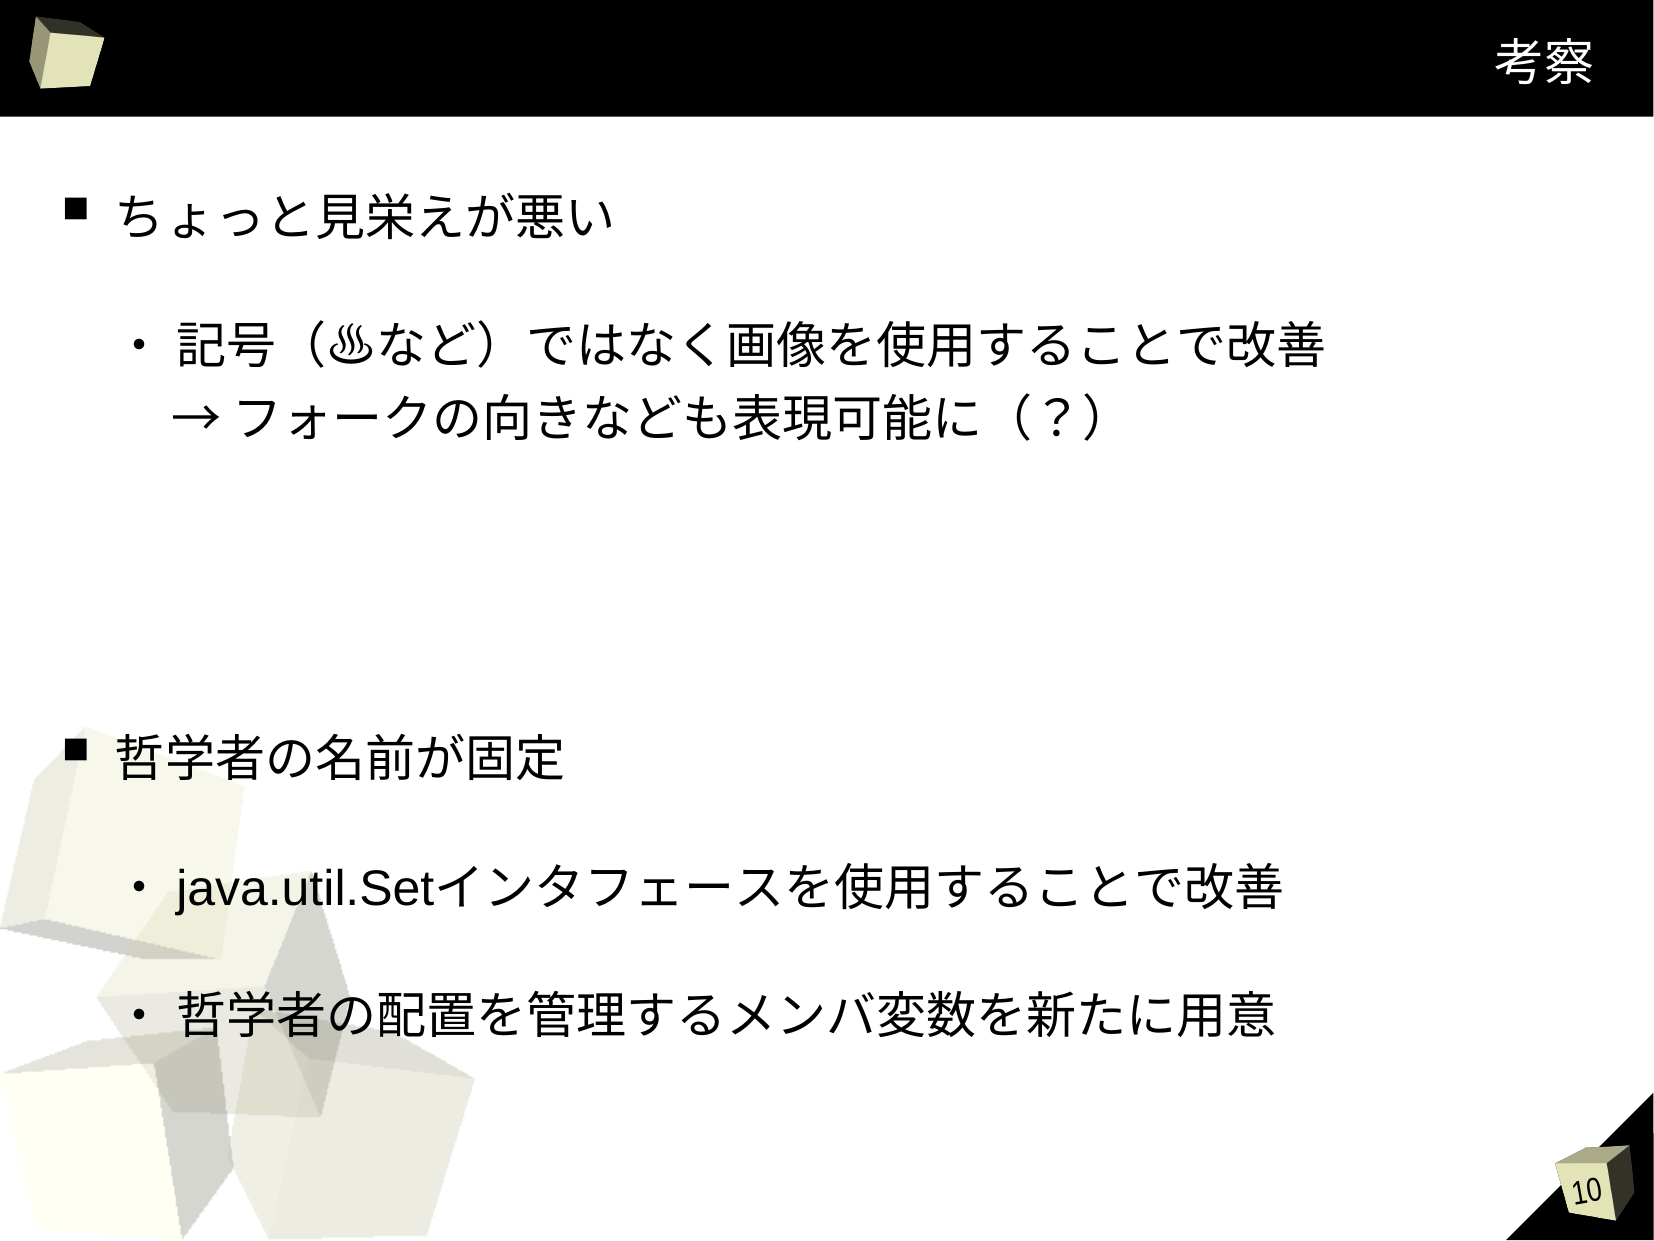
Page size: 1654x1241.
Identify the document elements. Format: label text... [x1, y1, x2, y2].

picture [0, 726, 477, 1241]
list 哲学者の名前が固定 ・ java.util.Setインタフェースを使用することで改善 ・ 哲学者の配置を管理するメンバ変数を新たに用意 [44, 718, 1611, 1214]
list ちょっと見栄えが悪い ・ 記号（♨など）ではなく画像を使用することで改善 → フォークの向きなども表現可能に（？） [44, 177, 1611, 672]
title 考察 [118, 0, 1595, 119]
